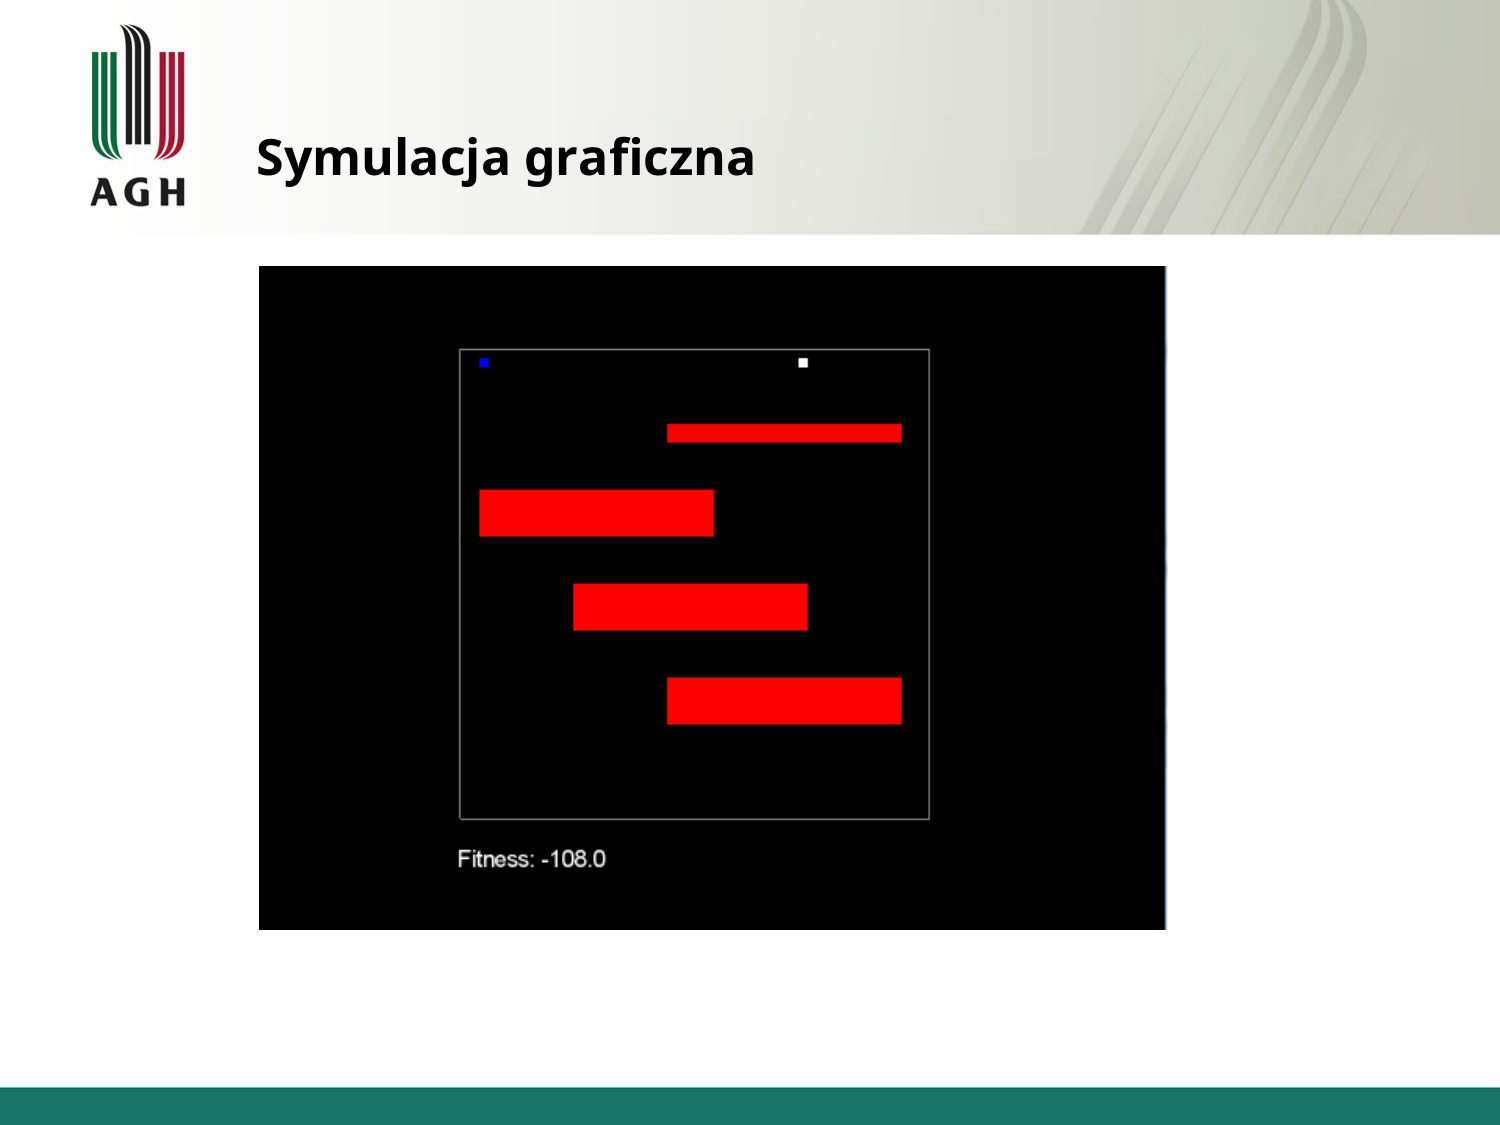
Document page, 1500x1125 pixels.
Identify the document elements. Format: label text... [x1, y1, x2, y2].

title Symulacja graficzna [242, 78, 1425, 233]
picture [0, 0, 1500, 1125]
